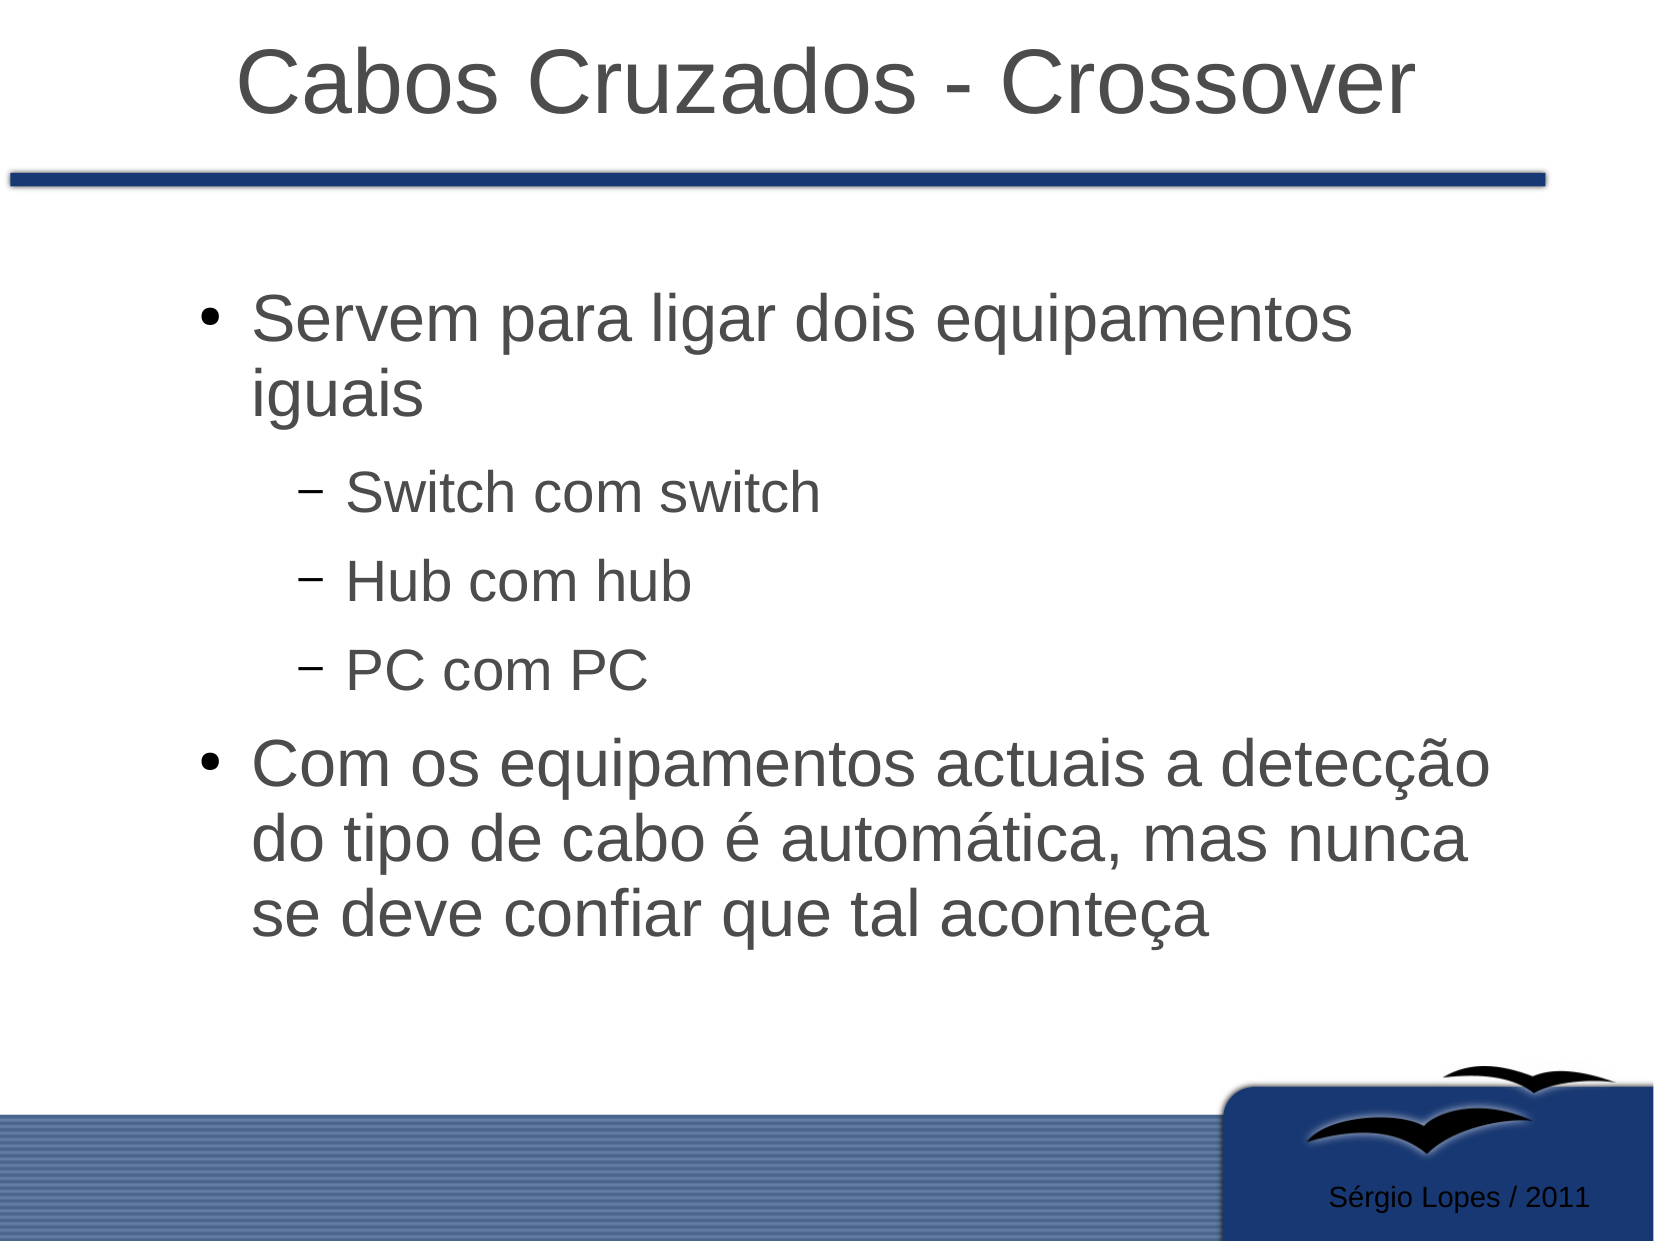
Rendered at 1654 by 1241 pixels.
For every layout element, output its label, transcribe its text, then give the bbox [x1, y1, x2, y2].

text_box Sérgio Lopes / 2011 [1328, 1181, 1588, 1214]
list Servem para ligar dois equipamentos iguais Switch com switch Hub com hub PC com PC Com os equipamentos actuais a detecção do tipo de cabo é automática, mas nunca se deve confiar que tal aconteça [109, 281, 1522, 1064]
title Cabos Cruzados - Crossover [121, 0, 1534, 164]
picture [0, 0, 1654, 1241]
